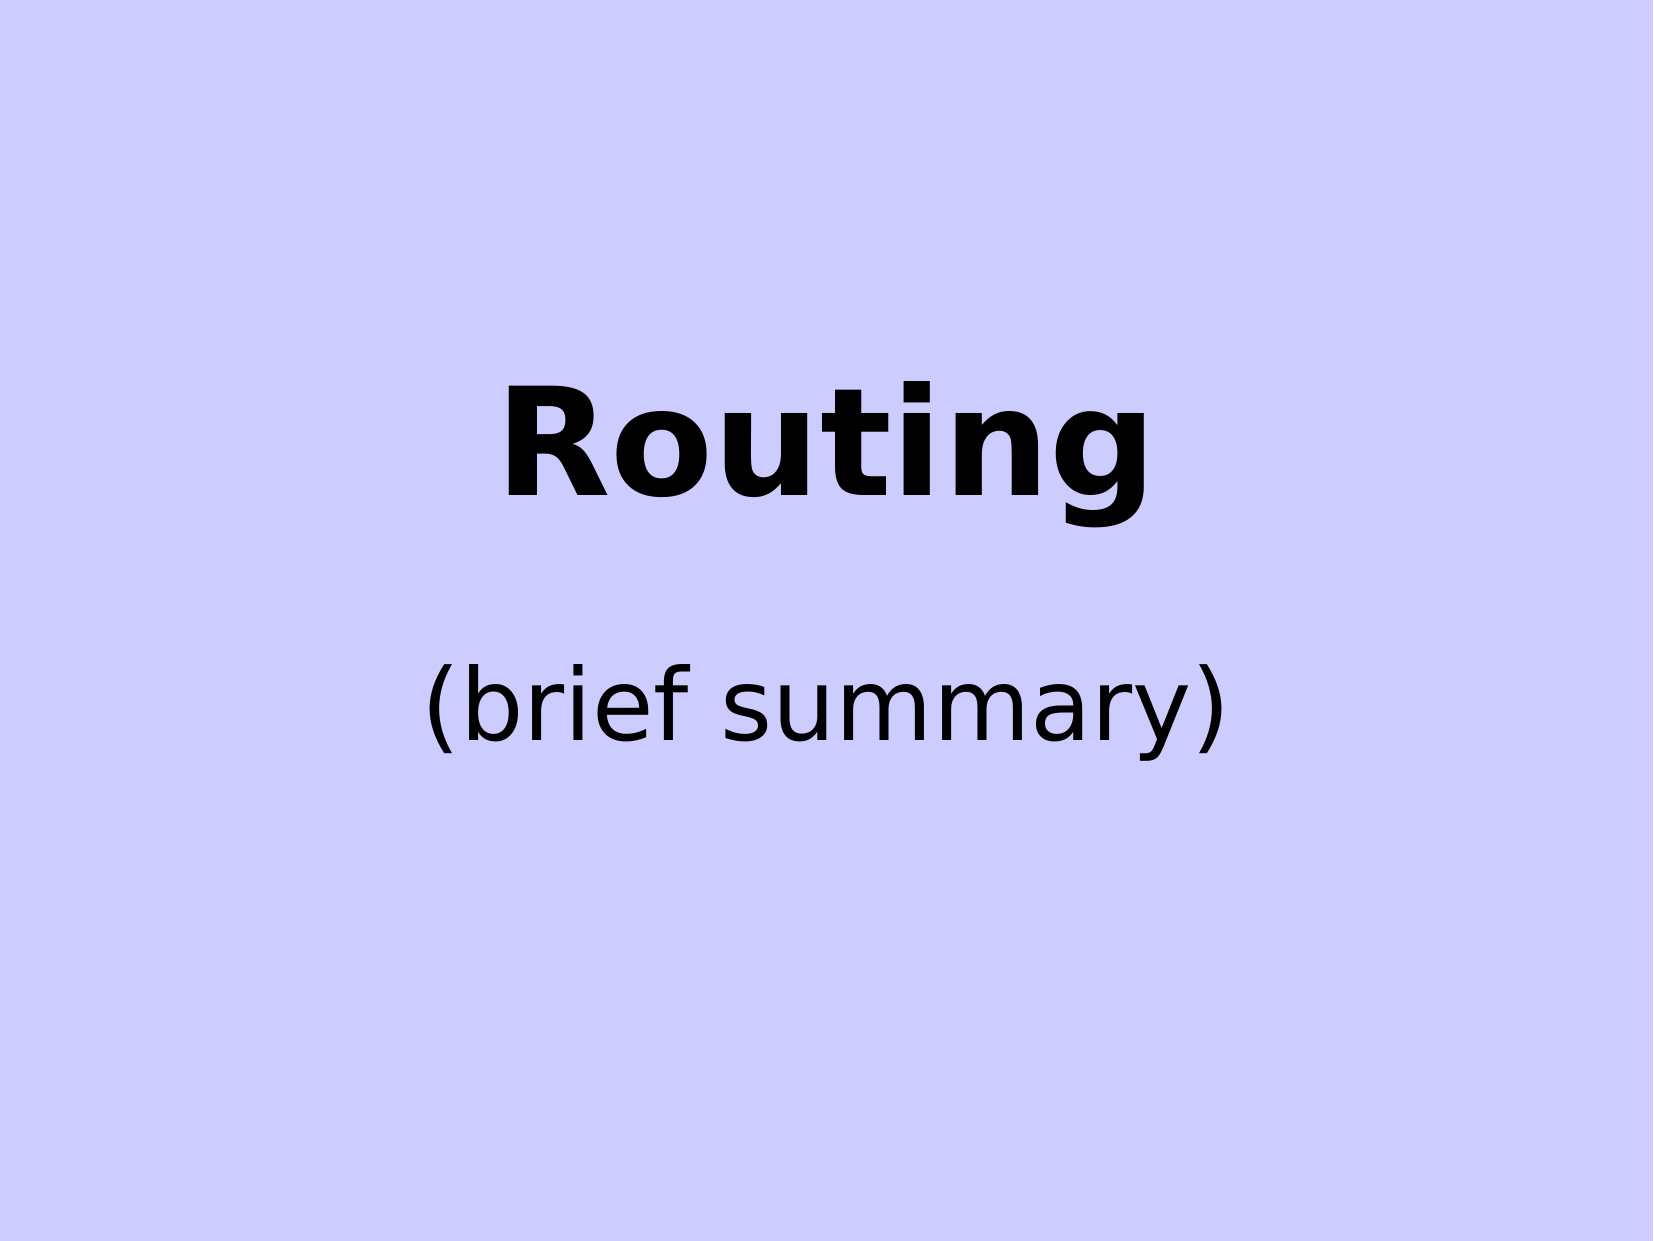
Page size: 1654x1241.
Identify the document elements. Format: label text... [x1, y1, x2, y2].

subtitle Routing (brief summary) [82, 135, 1571, 1102]
